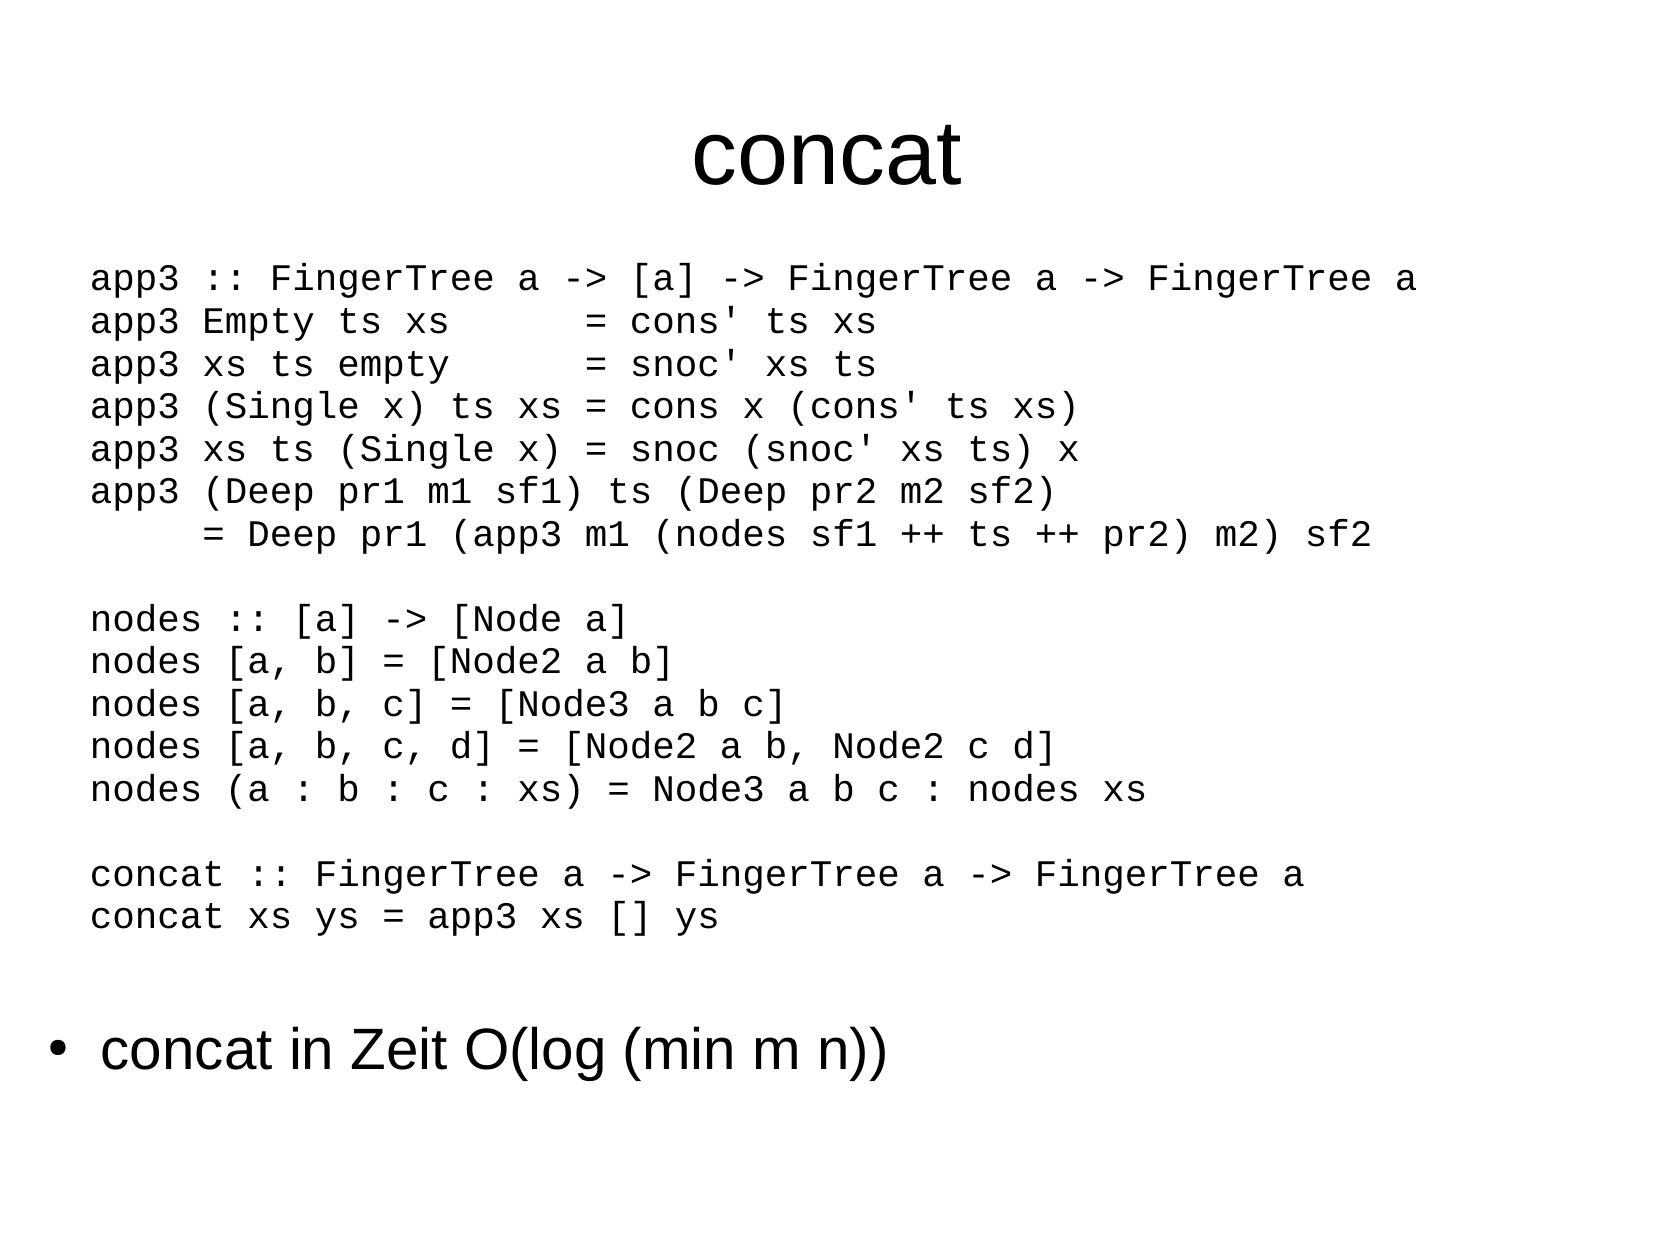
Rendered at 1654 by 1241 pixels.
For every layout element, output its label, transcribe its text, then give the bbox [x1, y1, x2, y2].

list concat in Zeit O(log (min m n)) [30, 1016, 1606, 1122]
title concat [82, 49, 1571, 252]
text_box app3 :: FingerTree a -> [a] -> FingerTree a -> FingerTree a app3 Empty ts xs = cons' ts xs app3 xs ts empty = snoc' xs ts app3 (Single x) ts xs = cons x (cons' ts xs) app3 xs ts (Single x) = snoc (snoc' xs ts) x app3 (Deep pr1 m1 sf1) ts (Deep pr2 m2 sf2) = Deep pr1 (app3 m1 (nodes sf1 ++ ts ++ pr2) m2) sf2 nodes :: [a] -> [Node a] nodes [a, b] = [Node2 a b] nodes [a, b, c] = [Node3 a b c] nodes [a, b, c, d] = [Node2 a b, Node2 c d] nodes (a : b : c : xs) = Node3 a b c : nodes xs concat :: FingerTree a -> FingerTree a -> FingerTree a concat xs ys = app3 xs [] ys [75, 252, 1591, 948]
